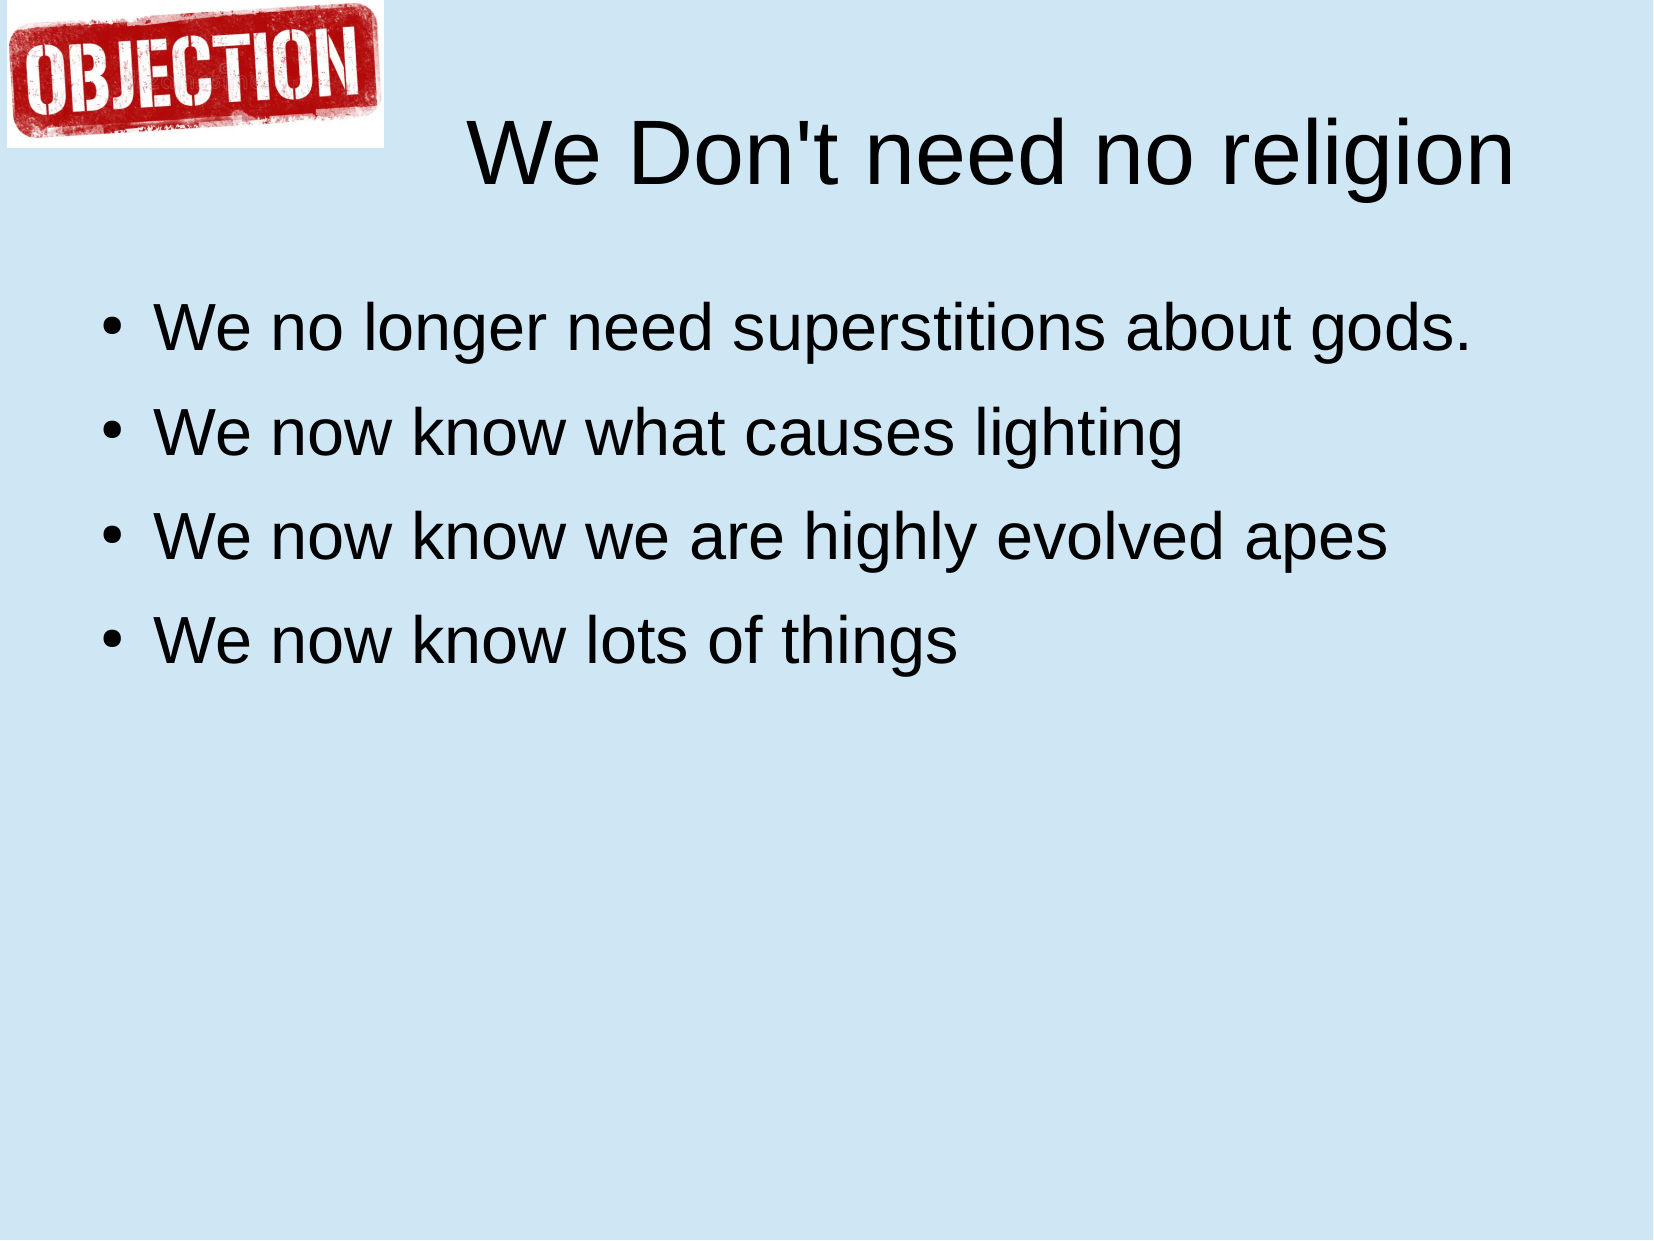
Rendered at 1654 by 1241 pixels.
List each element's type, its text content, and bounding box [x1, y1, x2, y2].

picture [7, 0, 384, 148]
title We Don't need no religion [413, 49, 1571, 257]
list We no longer need superstitions about gods. We now know what causes lighting We now know we are highly evolved apes We now know lots of things [82, 290, 1571, 1109]
